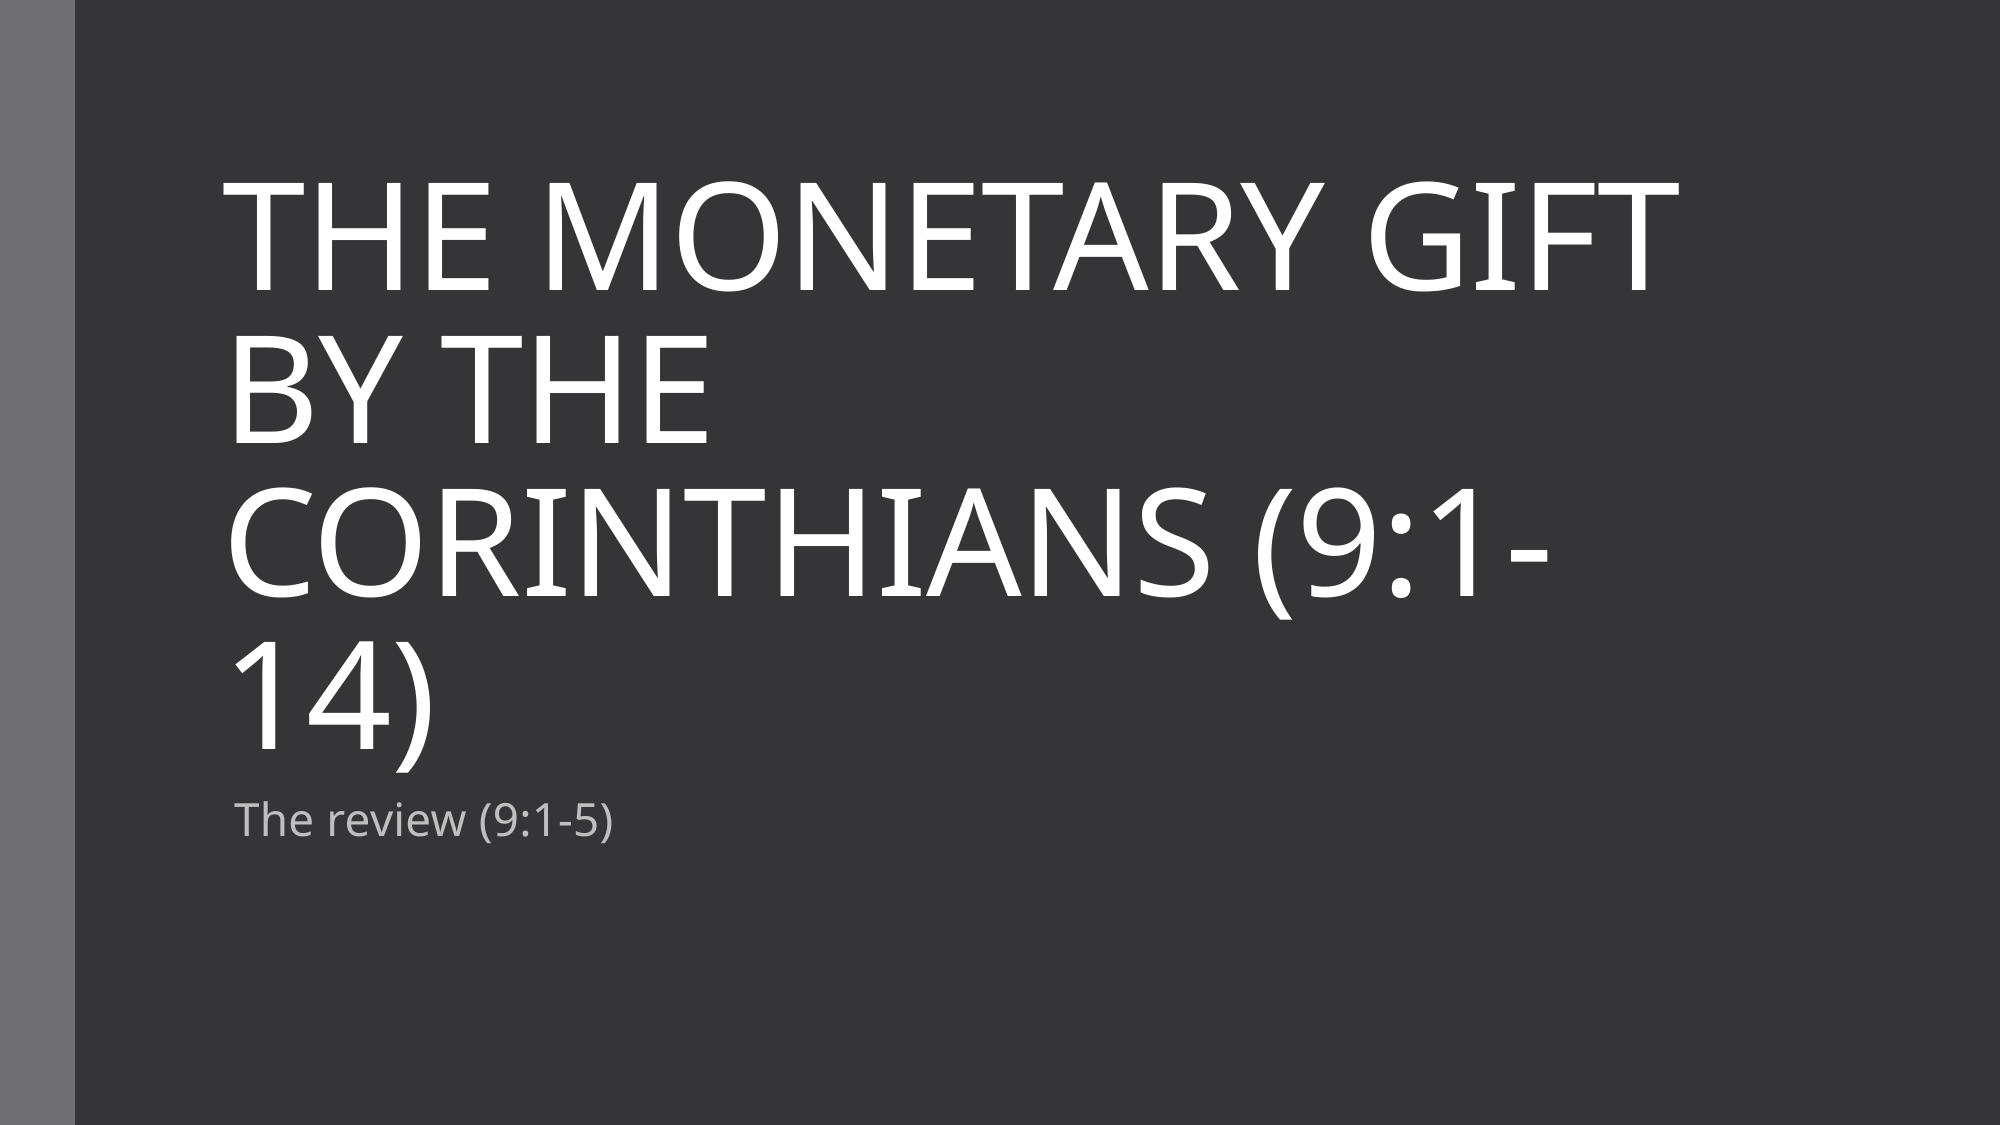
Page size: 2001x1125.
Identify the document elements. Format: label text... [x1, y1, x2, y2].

subtitle The review (9:1-5) [206, 787, 1752, 1066]
title THE MONETARY GIFT BY THE CORINTHIANS (9:1-14) [206, 124, 1752, 787]
